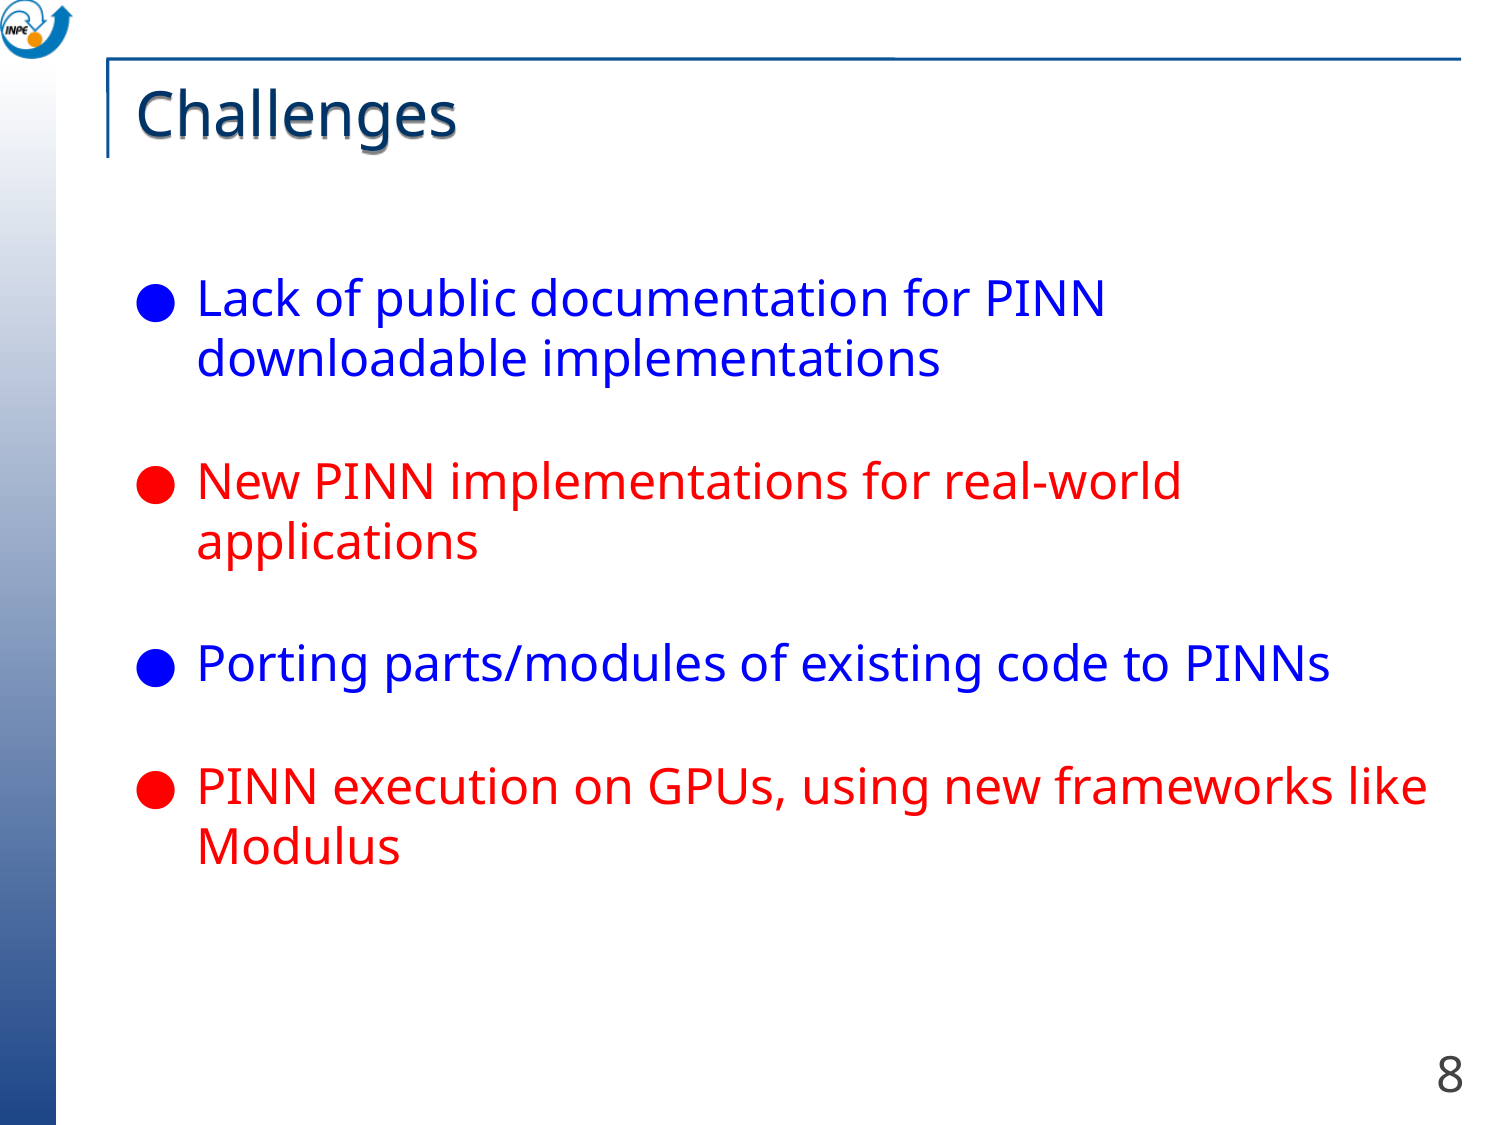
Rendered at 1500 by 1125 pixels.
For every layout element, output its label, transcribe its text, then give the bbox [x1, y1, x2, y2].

title Challenges [106, 59, 1465, 181]
slide_number 1 [1389, 1033, 1480, 1120]
list Lack of public documentation for PINN downloadable implementations New PINN implementations for real-world applications Porting parts/modules of existing code to PINNs PINN execution on GPUs, using new frameworks like Modulus [106, 252, 1465, 1050]
picture [0, 0, 73, 59]
